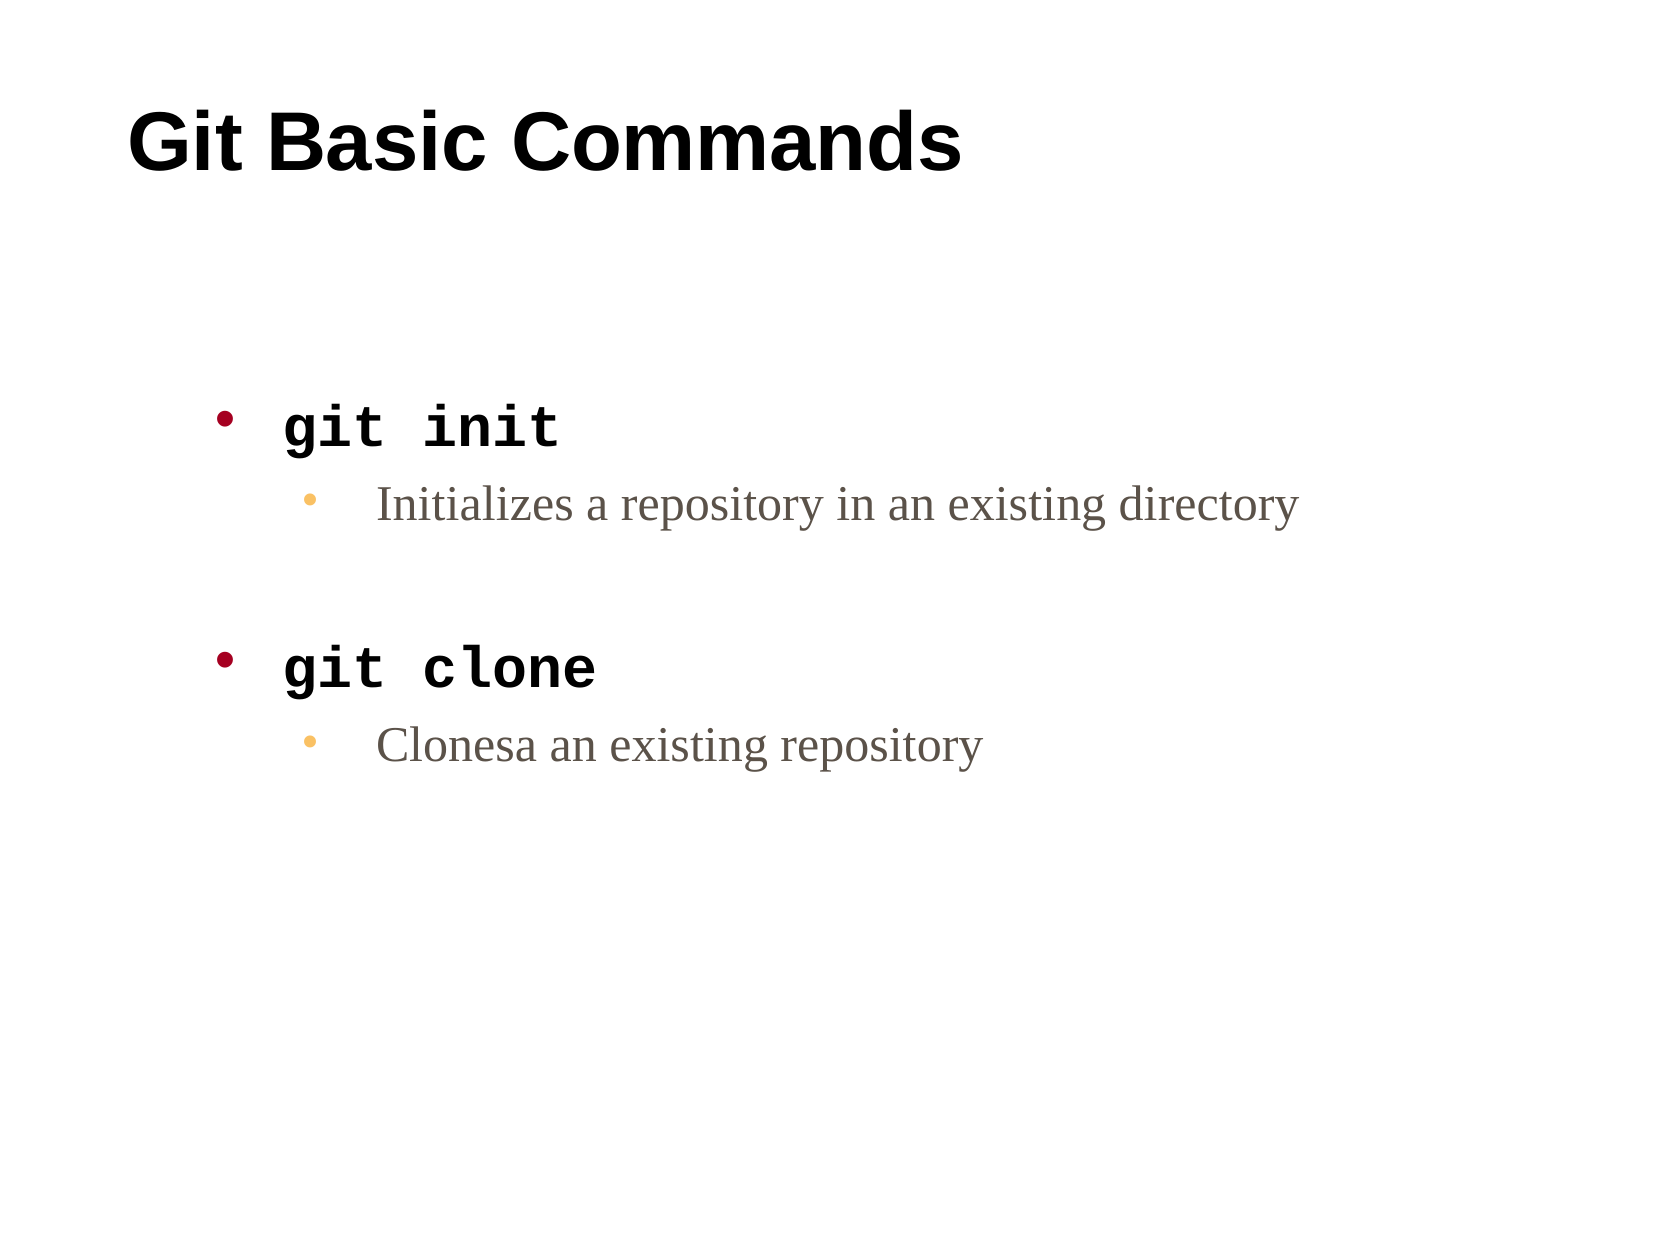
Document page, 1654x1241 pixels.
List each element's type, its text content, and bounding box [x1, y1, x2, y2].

title Git Basic Commands [82, 49, 1571, 196]
text_box git init Initializes a repository in an existing directory git clone Clonesa an existing repository [192, 380, 1599, 1199]
